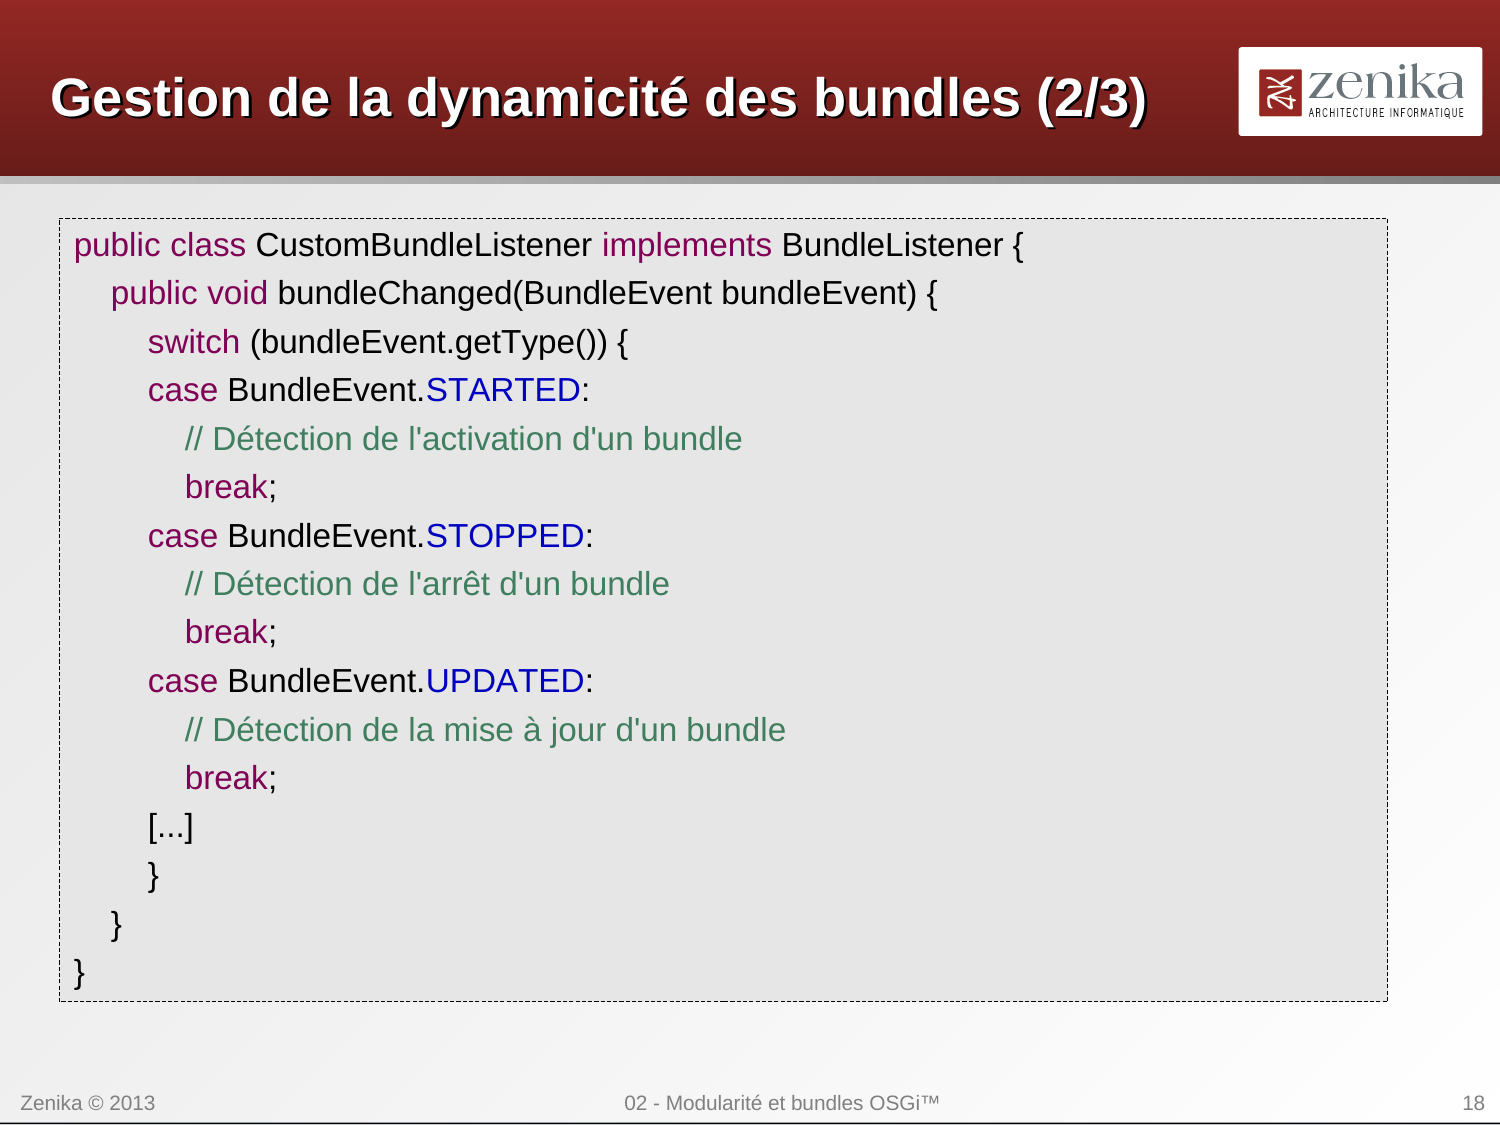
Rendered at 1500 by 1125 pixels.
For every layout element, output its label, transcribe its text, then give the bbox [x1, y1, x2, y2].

picture [1257, 58, 1464, 125]
list public class CustomBundleListener implements BundleListener { public void bundleChanged(BundleEvent bundleEvent) { switch (bundleEvent.getType()) { case BundleEvent.STARTED: // Détection de l'activation d'un bundle break; case BundleEvent.STOPPED: // Détection de l'arrêt d'un bundle break; case BundleEvent.UPDATED: // Détection de la mise à jour d'un bundle break; [...] } } } [59, 218, 1388, 1002]
title Gestion de la dynamicité des bundles (2/3) [50, 22, 1206, 172]
